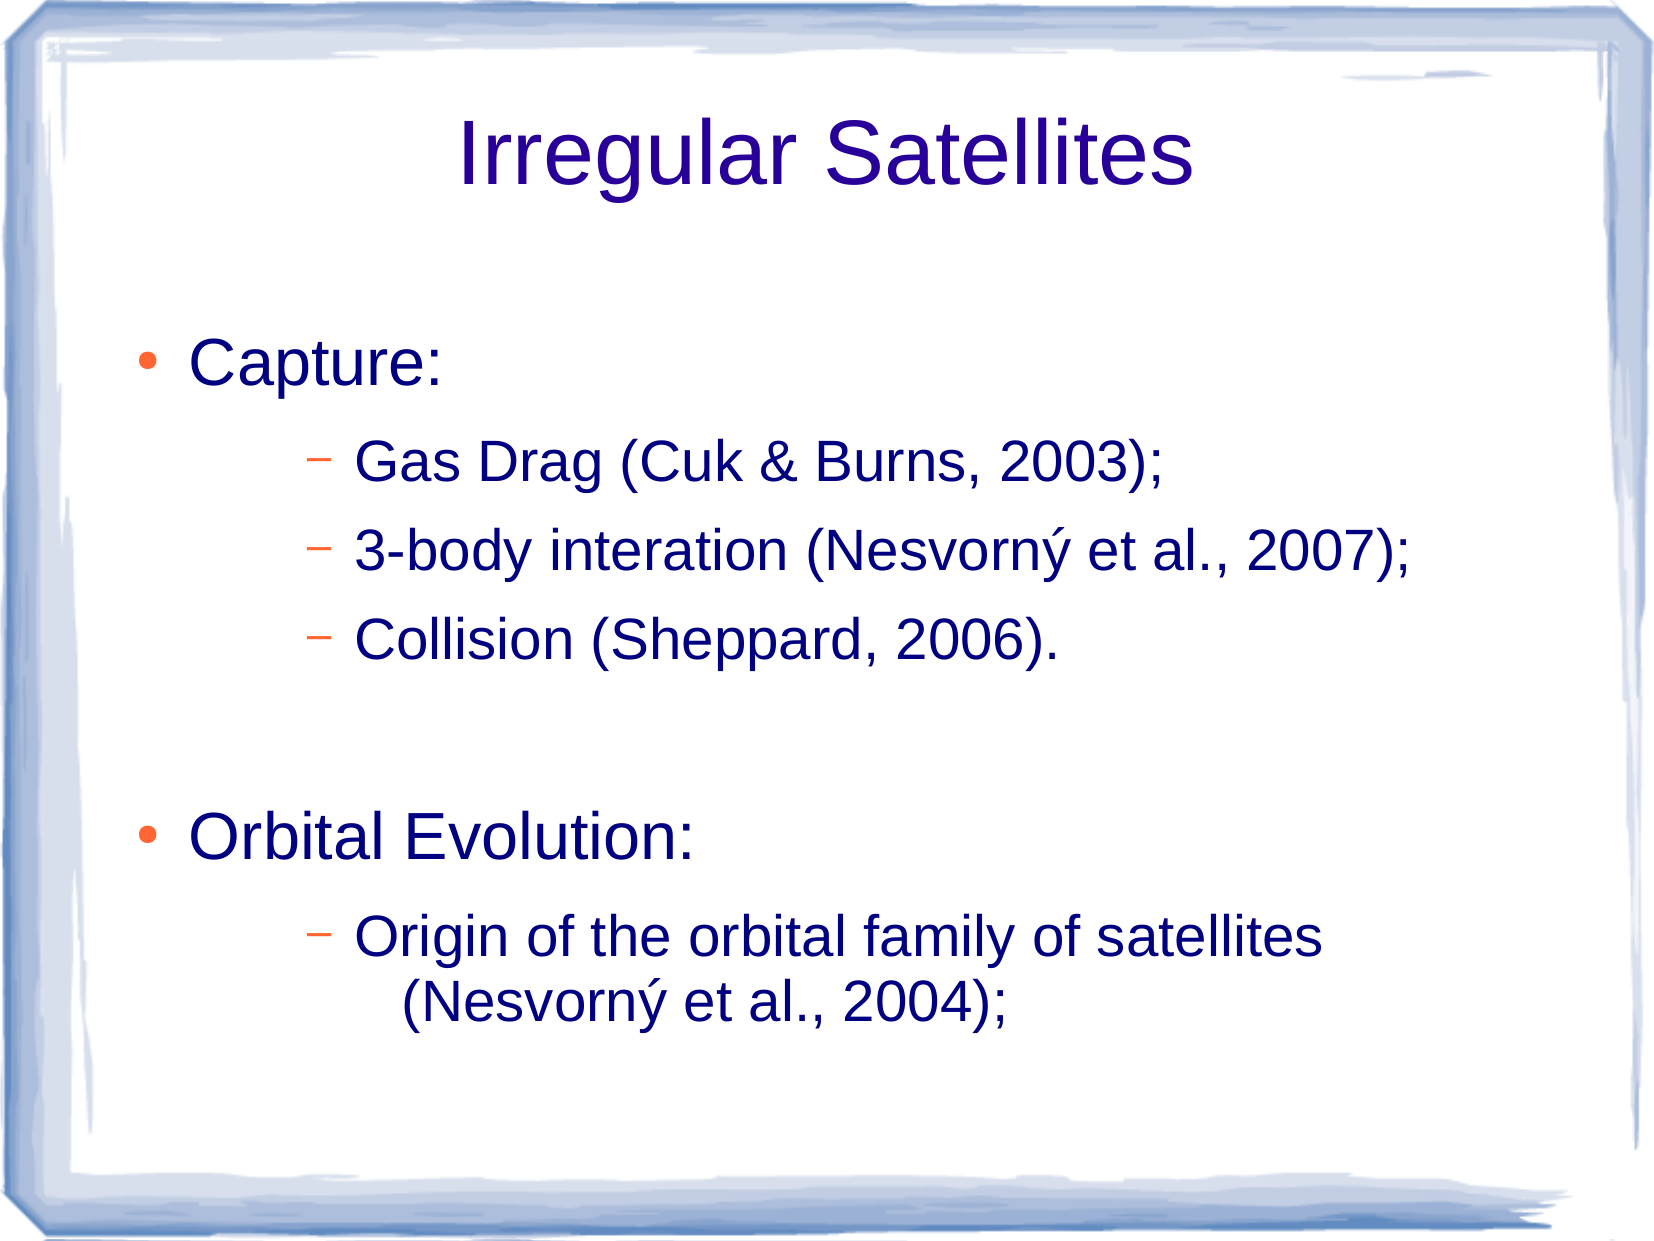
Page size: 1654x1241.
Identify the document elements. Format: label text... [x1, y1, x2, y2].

picture [0, 0, 1654, 1241]
list Capture: Gas Drag (Cuk & Burns, 2003); 3-body interation (Nesvorný et al., 2007); Collision (Sheppard, 2006). Orbital Evolution: Origin of the orbital family of satellites (Nesvorný et al., 2004); [118, 324, 1571, 1123]
title Irregular Satellites [82, 49, 1571, 257]
